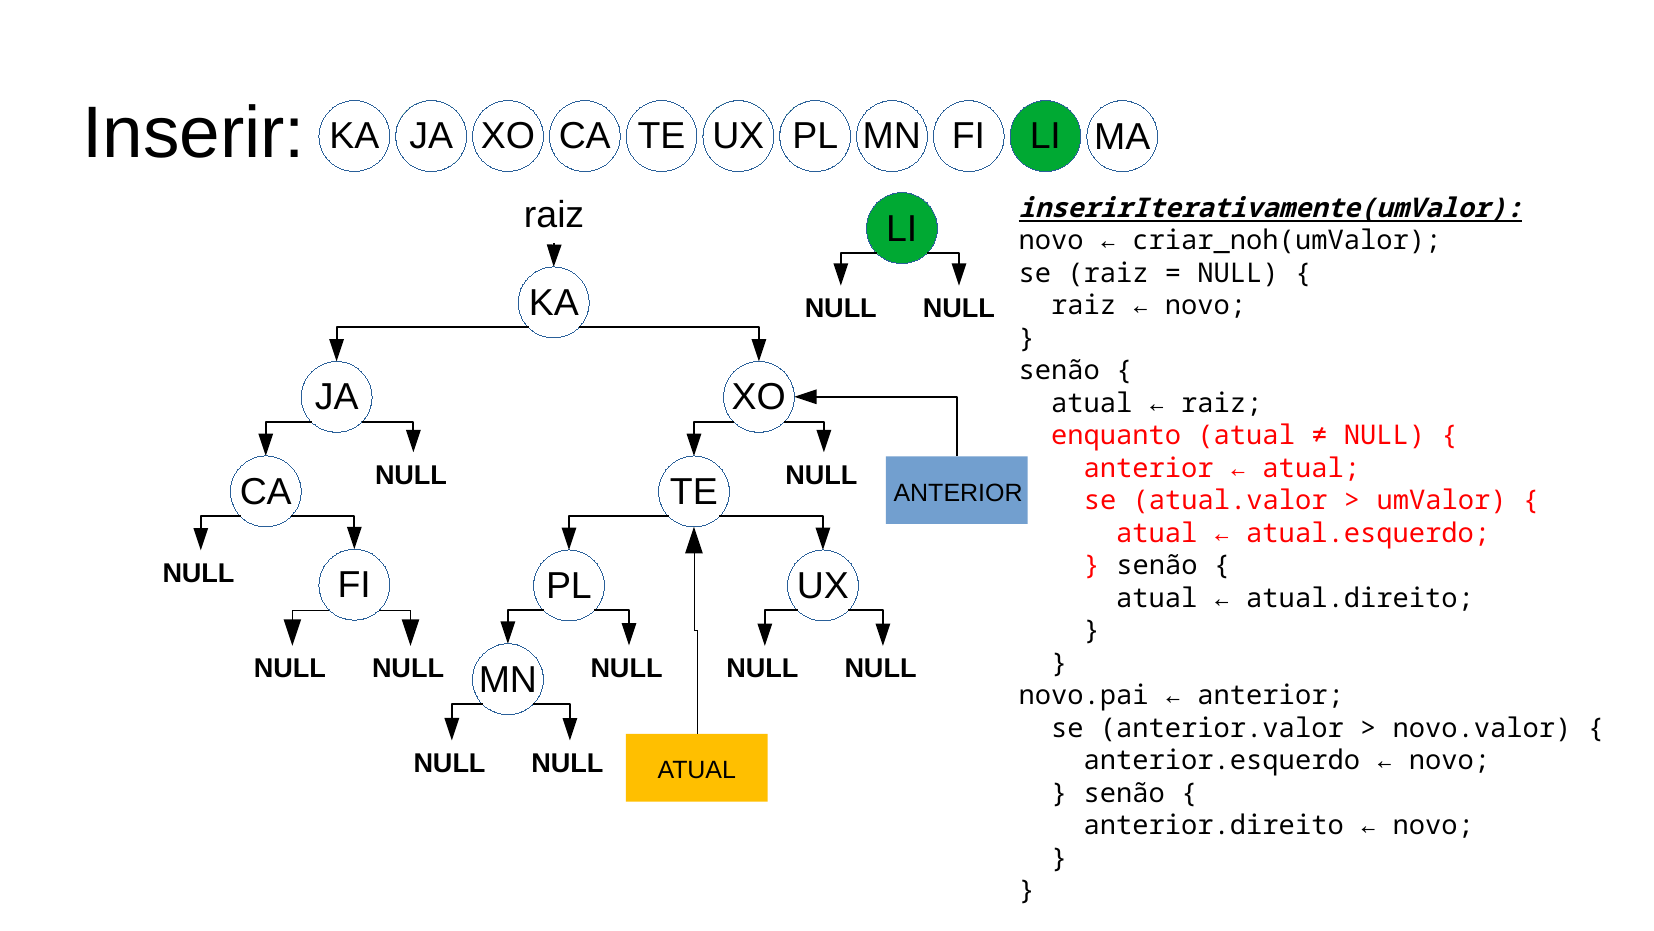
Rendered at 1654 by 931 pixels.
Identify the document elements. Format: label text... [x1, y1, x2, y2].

text_box PL [533, 549, 605, 621]
text_box NULL [575, 645, 683, 691]
text_box NULL [711, 645, 818, 691]
text_box FI [933, 100, 1005, 172]
text_box CA [549, 100, 621, 172]
text_box [885, 514, 1028, 524]
text_box JA [301, 361, 373, 433]
text_box UX [702, 100, 774, 172]
text_box NULL [908, 285, 1010, 331]
text_box NULL [239, 645, 346, 691]
text_box NULL [829, 645, 937, 691]
text_box [744, 118, 786, 212]
text_box LI [1010, 100, 1081, 172]
text_box [625, 733, 768, 802]
text_box MN [856, 100, 928, 172]
text_box [885, 456, 1028, 470]
text_box TE [658, 455, 730, 527]
text_box LI [866, 192, 938, 264]
text_box inserirIterativamente(umValor): novo ← criar_noh(umValor); se (raiz = NULL) { raiz ← novo; } senão { atual ← raiz; enquanto (atual ≠ NULL) { anterior ← atual; se (atual.valor > umValor) { atual ← atual.esquerdo; } senão { atual ← atual.direito; } } novo.pai ← anterior; se (anterior.valor > novo.valor) { anterior.esquerdo ← novo; } senão { anterior.direito ← novo; } } [1003, 182, 1654, 931]
text_box FI [318, 549, 390, 621]
text_box ANTERIOR [878, 470, 1040, 514]
text_box NULL [147, 550, 254, 596]
text_box MA [1086, 100, 1158, 172]
text_box TE [626, 100, 697, 172]
text_box ATUAL [642, 748, 756, 792]
text_box JA [395, 100, 467, 172]
text_box NULL [357, 645, 464, 691]
text_box PL [779, 100, 851, 172]
text_box NULL [790, 285, 892, 331]
text_box MN [472, 643, 544, 715]
text_box [1051, 437, 1134, 508]
text_box NULL [516, 740, 624, 786]
text_box XO [723, 361, 795, 433]
text_box KA [318, 100, 390, 172]
text_box raiz [509, 186, 600, 244]
text_box CA [230, 455, 302, 527]
text_box NULL [770, 452, 878, 498]
text_box NULL [398, 740, 505, 786]
text_box UX [787, 549, 859, 621]
text_box XO [472, 100, 544, 172]
text_box NULL [360, 452, 467, 498]
text_box KA [518, 266, 590, 338]
title Inserir: [82, 54, 1571, 211]
